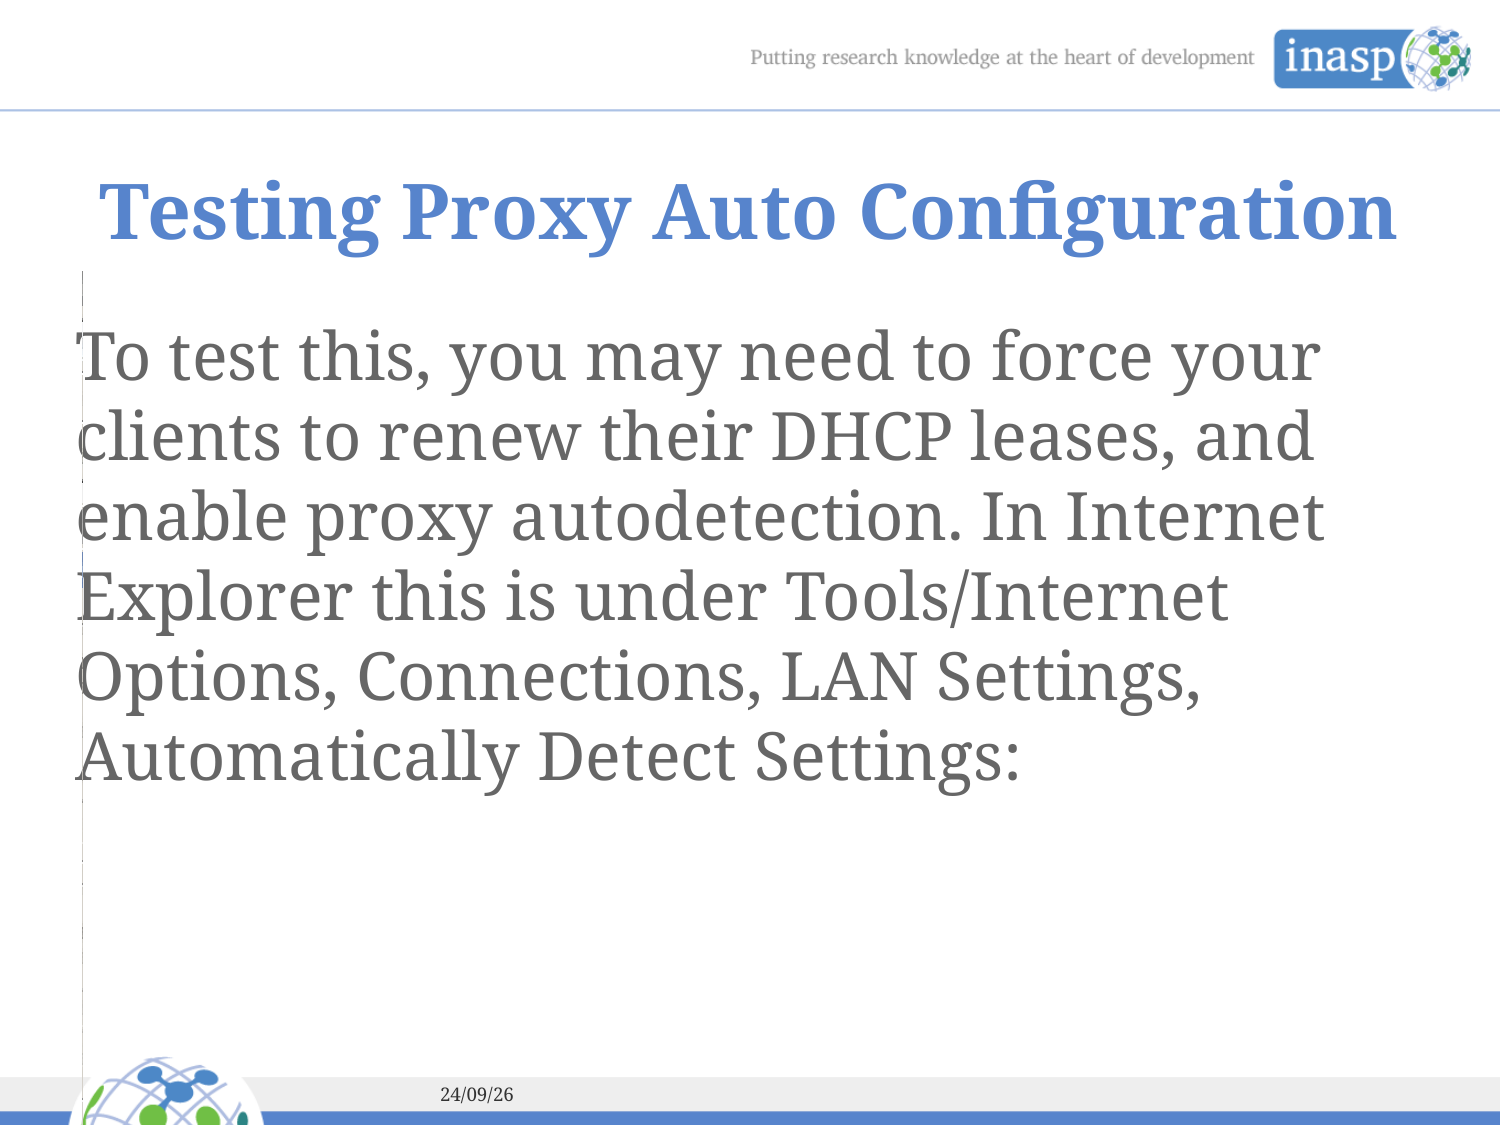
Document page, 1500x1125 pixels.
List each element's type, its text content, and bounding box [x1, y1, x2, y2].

list To test this, you may need to force your clients to renew their DHCP leases, and enable proxy autodetection. In Internet Explorer this is under Tools/Internet Options, Connections, LAN Settings, Automatically Detect Settings: [83, 313, 1426, 967]
list To test this, you may need to force your clients to renew their DHCP leases, and enable proxy autodetection. In Internet Explorer this is under Tools/Internet Options, Connections, LAN Settings, Automatically Detect Settings: [75, 313, 82, 967]
title Testing Proxy Auto Configuration [75, 129, 1426, 313]
picture [0, 0, 1500, 1125]
